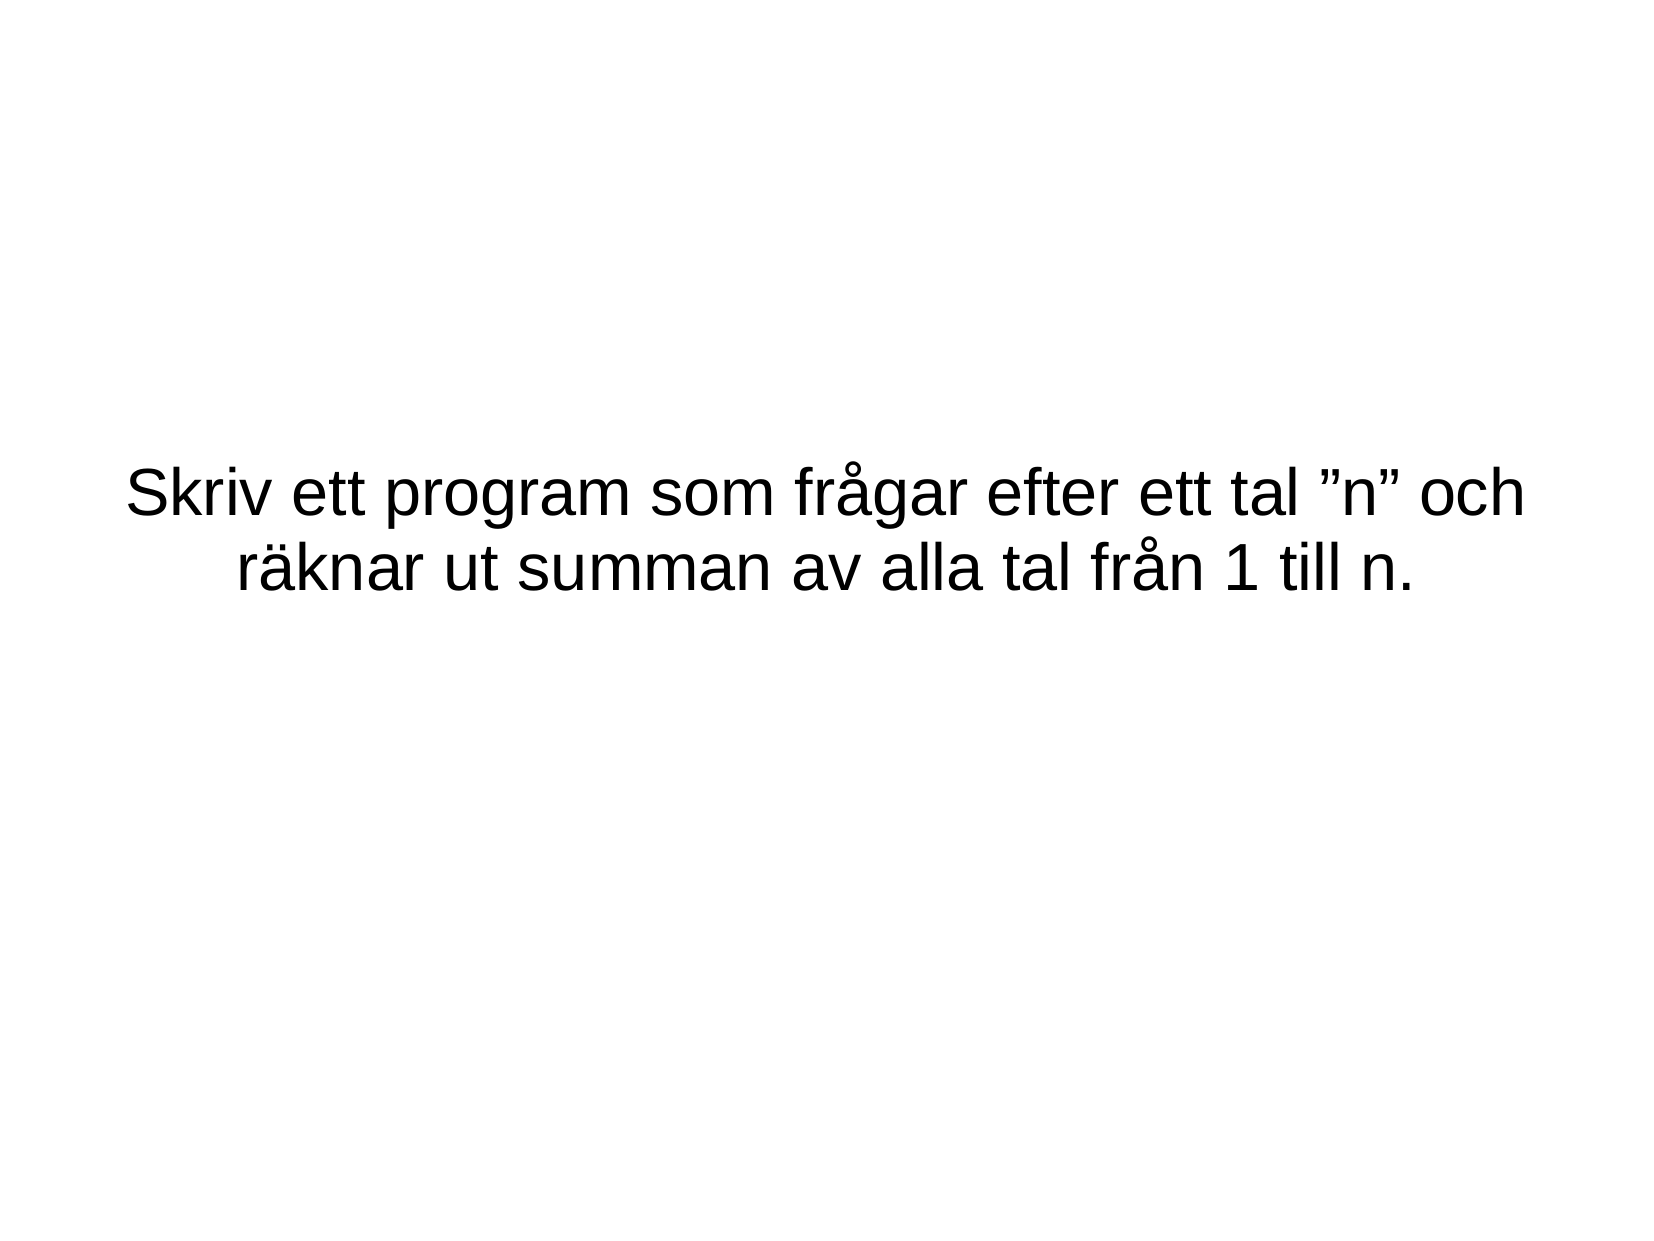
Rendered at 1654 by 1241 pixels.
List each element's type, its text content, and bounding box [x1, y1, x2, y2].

subtitle Skriv ett program som frågar efter ett tal ”n” och räknar ut summan av alla tal från 1 till n. [82, 49, 1571, 1010]
